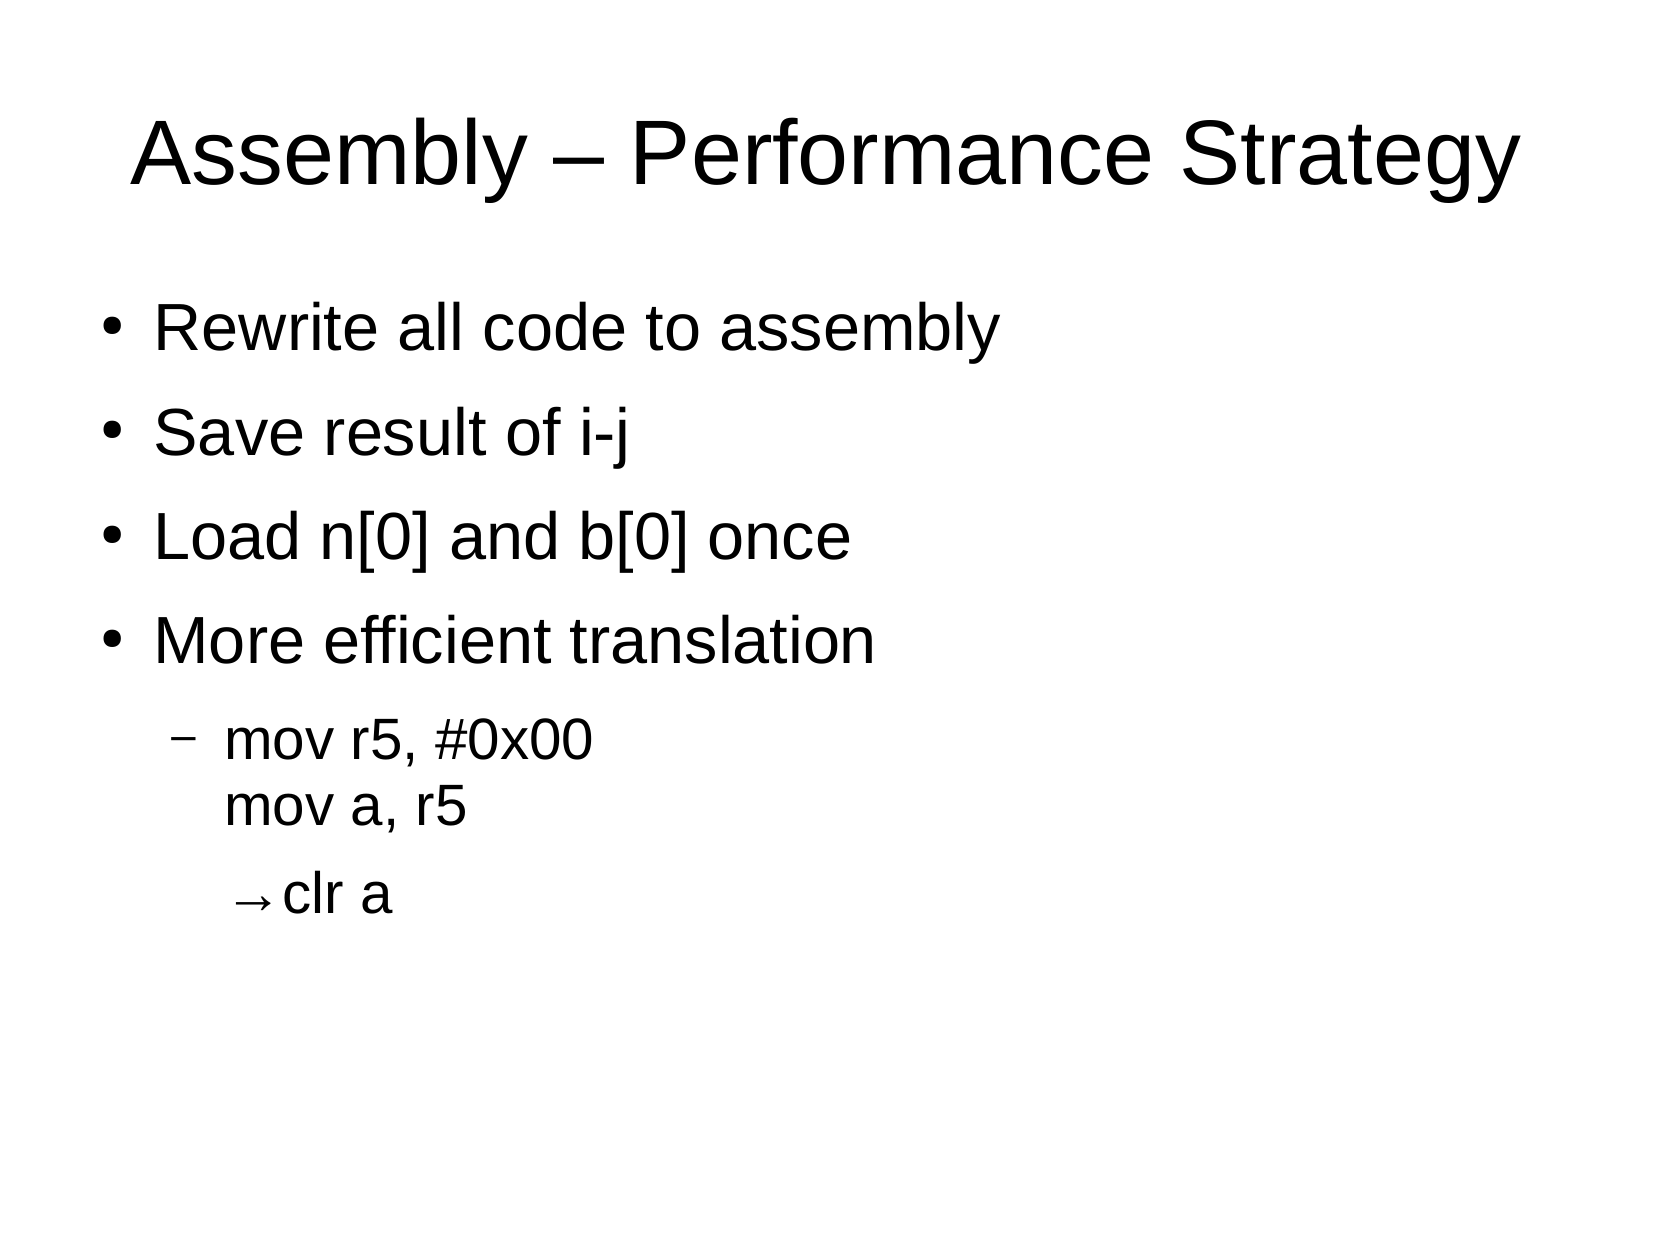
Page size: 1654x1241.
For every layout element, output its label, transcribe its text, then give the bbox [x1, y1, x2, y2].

list Rewrite all code to assembly Save result of i-j Load n[0] and b[0] once More efficient translation mov r5, #0x00 mov a, r5 →clr a [82, 290, 1538, 1010]
title Assembly – Performance Strategy [82, 49, 1571, 257]
